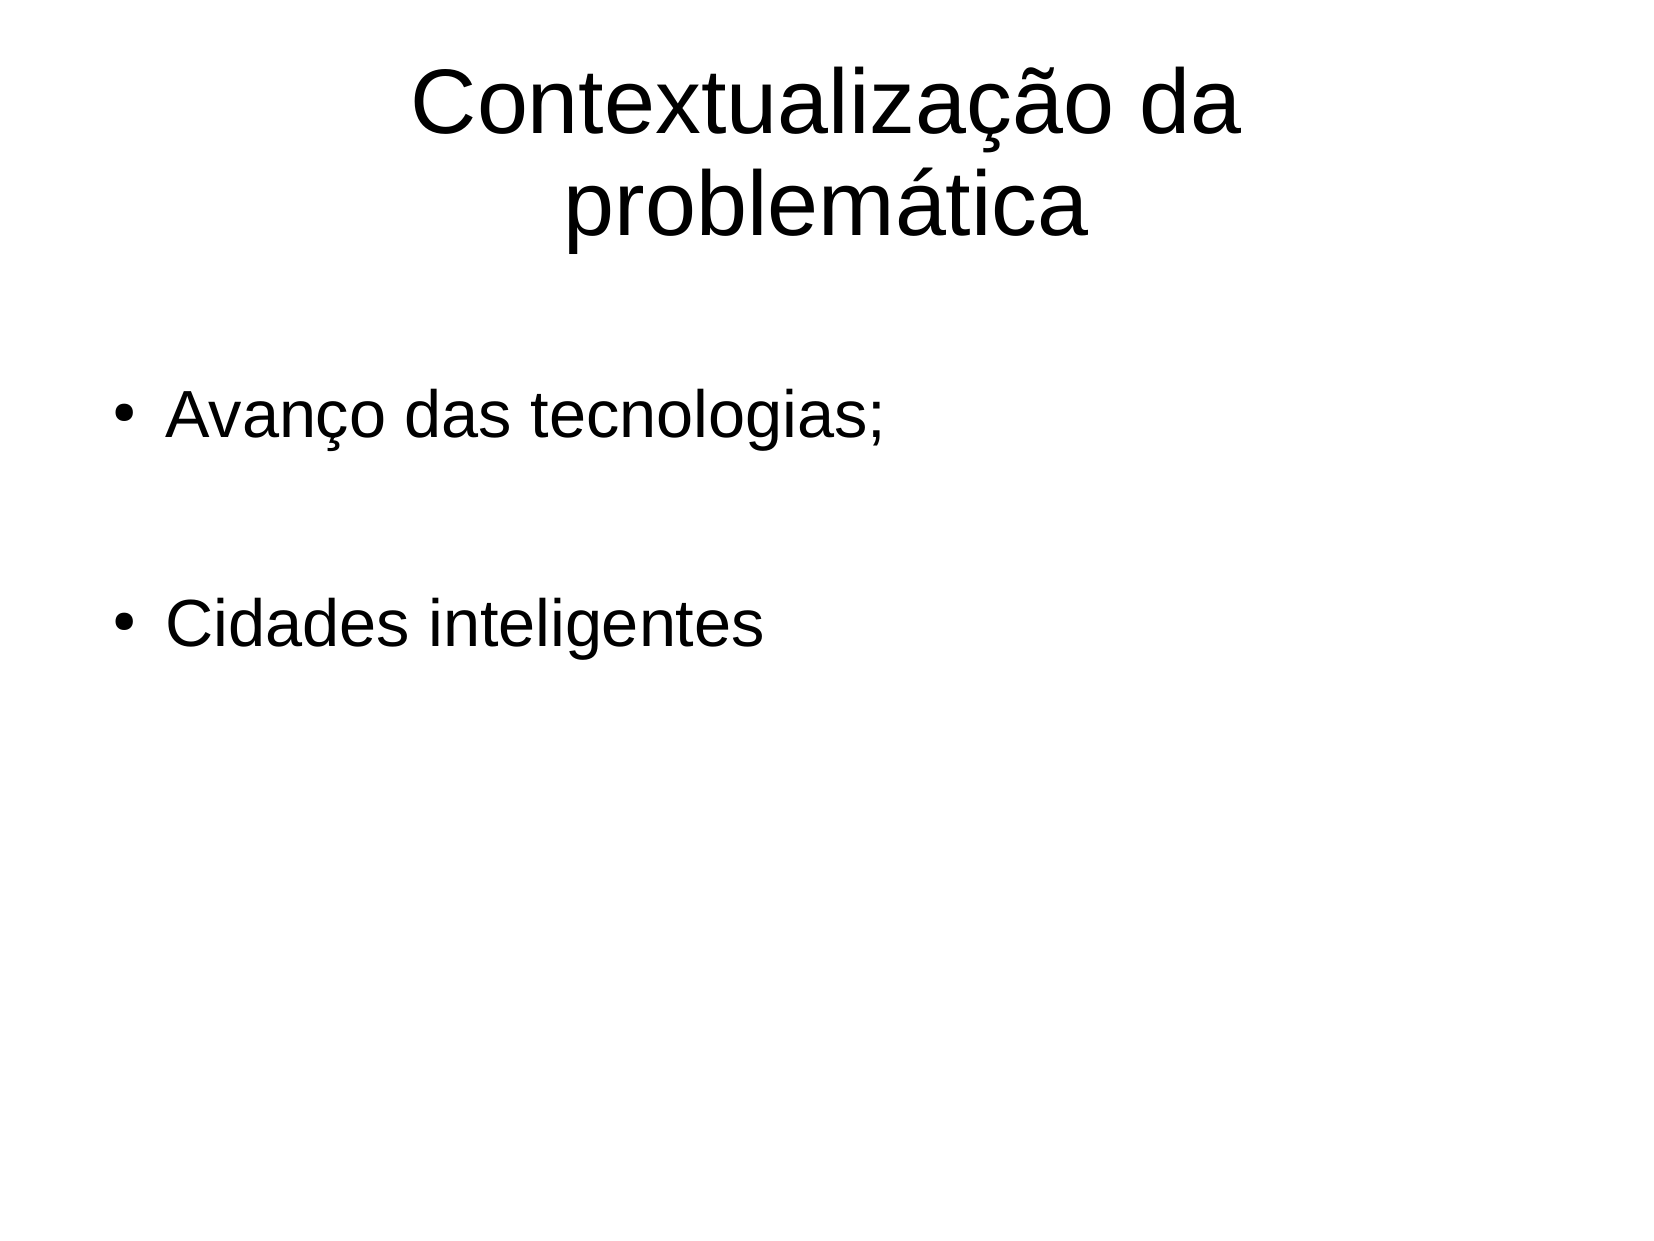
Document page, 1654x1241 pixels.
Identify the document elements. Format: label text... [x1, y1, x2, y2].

list Avanço das tecnologias; Cidades inteligentes [94, 272, 1583, 993]
title Contextualização da problemática [82, 49, 1571, 257]
